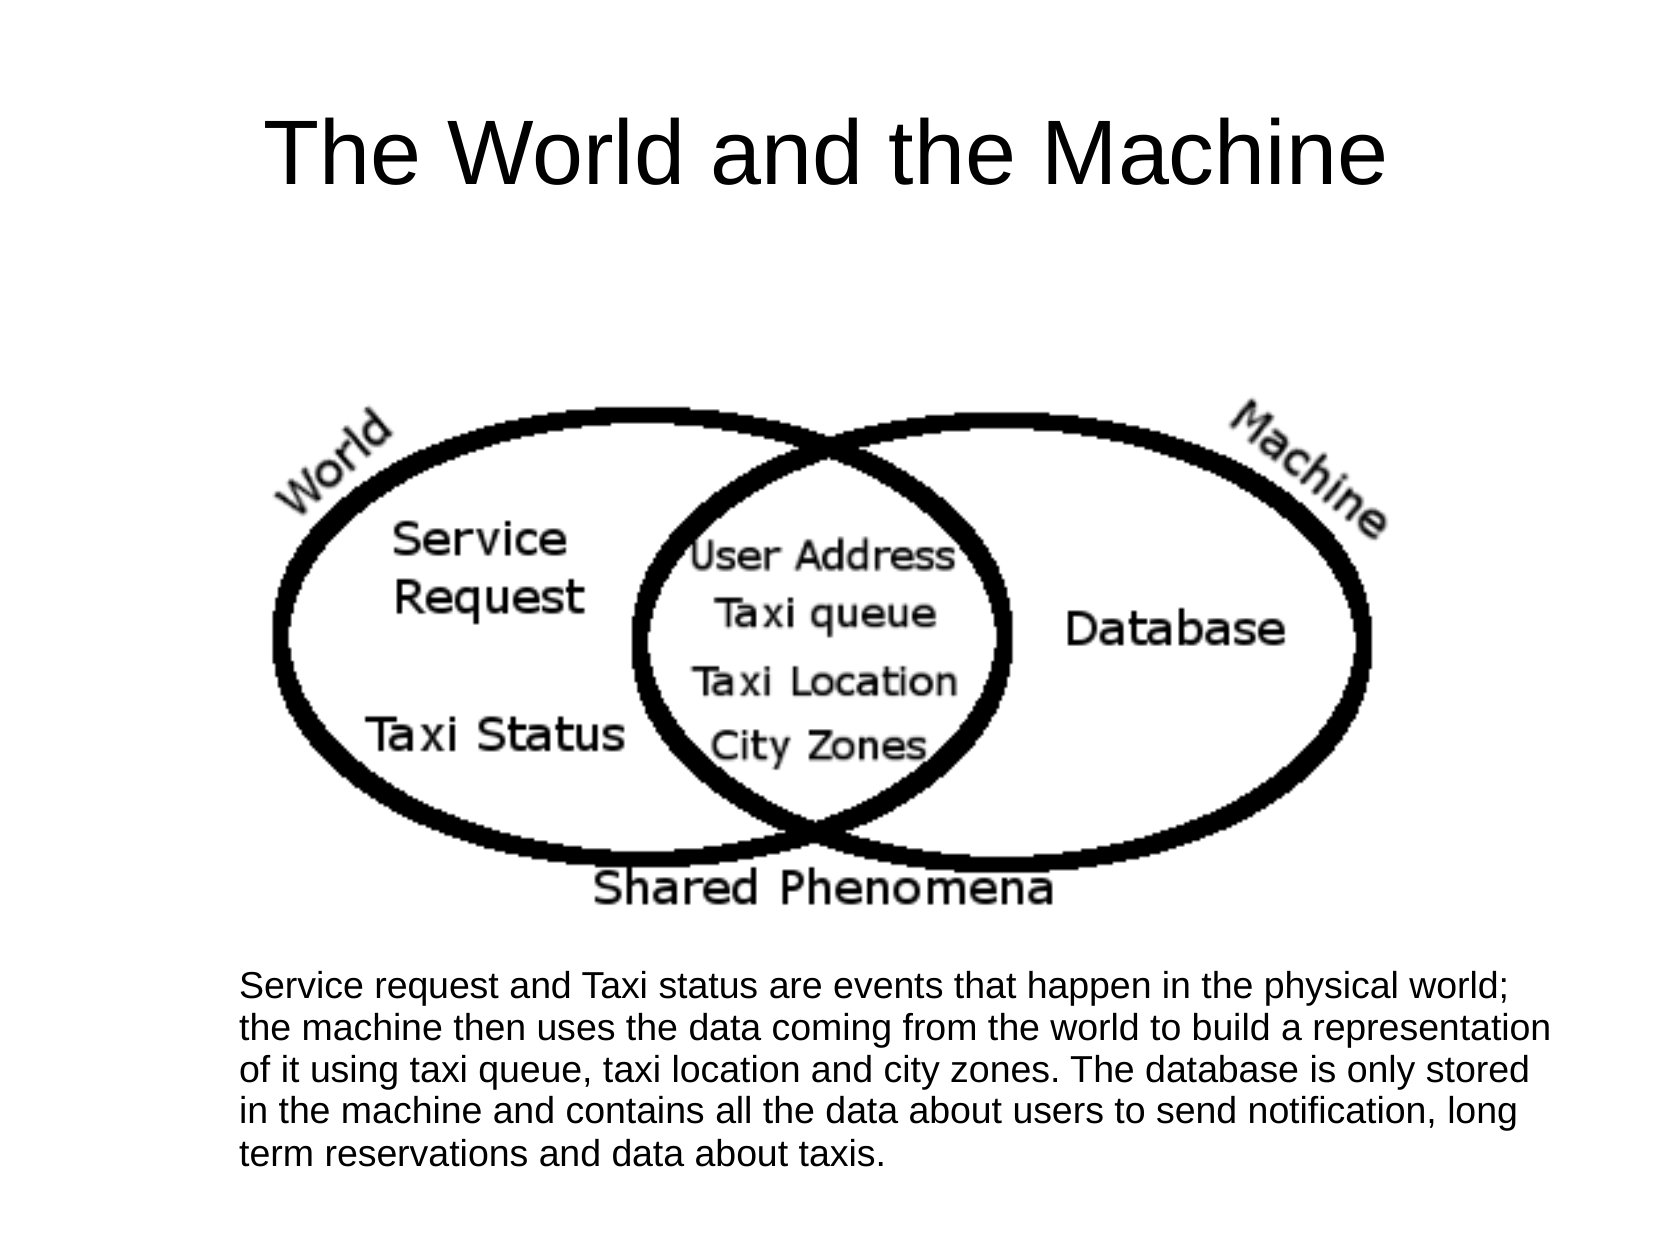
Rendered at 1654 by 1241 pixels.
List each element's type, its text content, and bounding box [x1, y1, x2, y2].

text_box Service request and Taxi status are events that happen in the physical world; the machine then uses the data coming from the world to build a representation of it using taxi queue, taxi location and city zones. The database is only stored in the machine and contains all the data about users to send notification, long term reservations and data about taxis. [224, 956, 1571, 1205]
picture [255, 379, 1399, 921]
title The World and the Machine [82, 49, 1571, 257]
